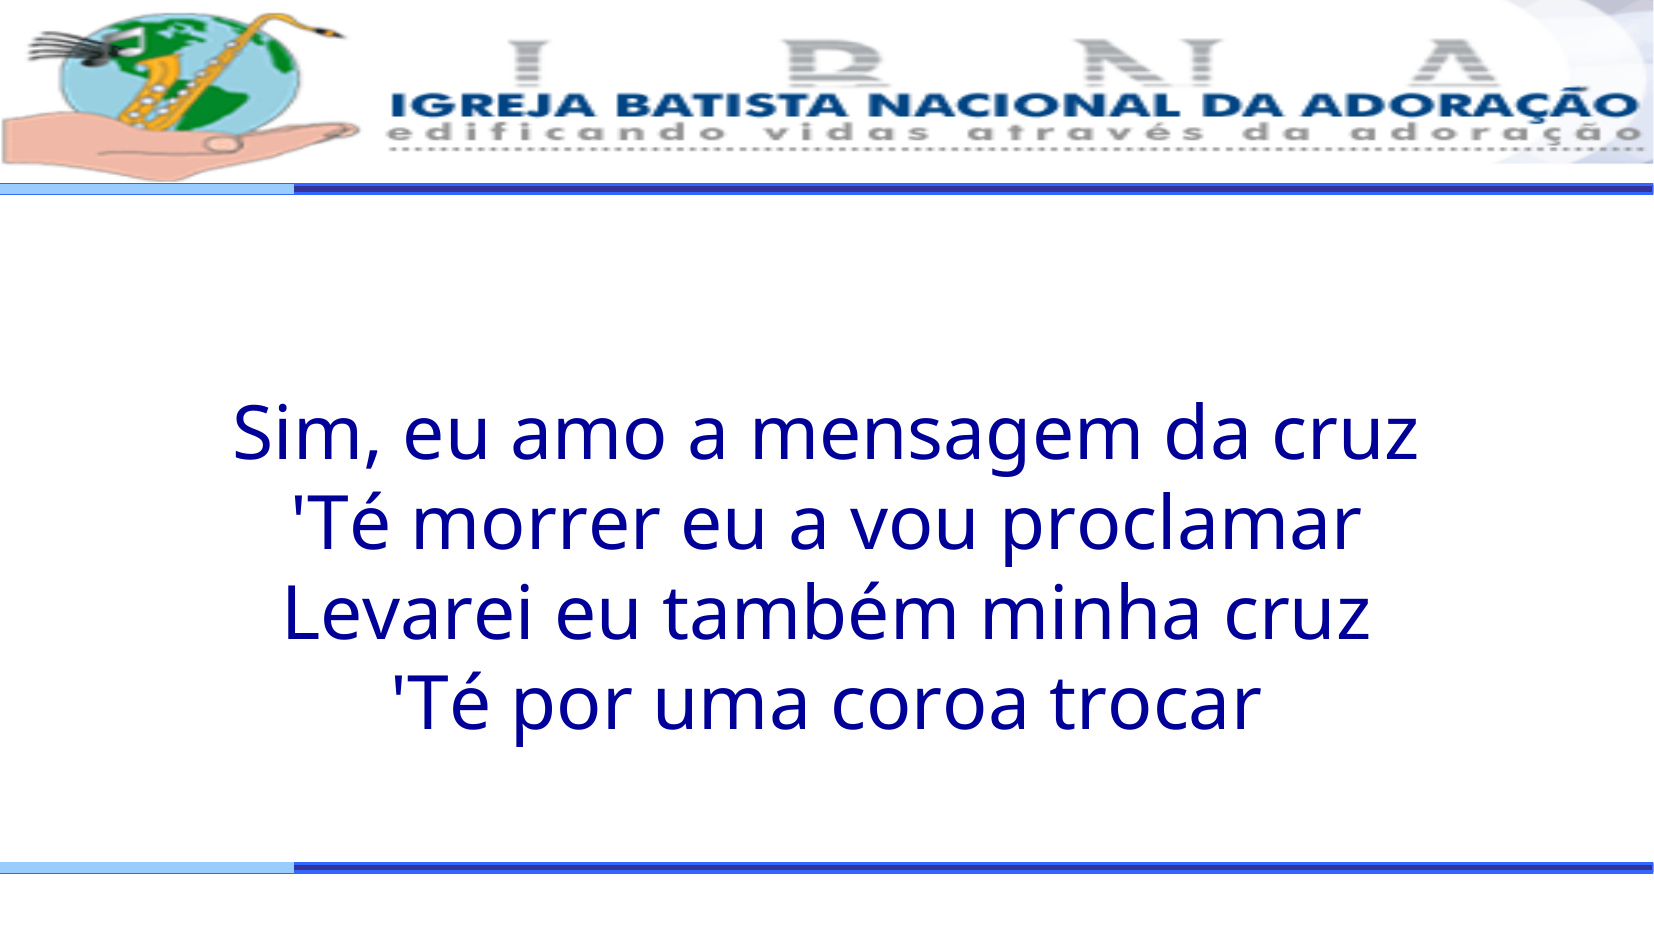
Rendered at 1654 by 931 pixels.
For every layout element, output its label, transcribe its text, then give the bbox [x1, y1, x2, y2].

chart [0, 194, 1654, 204]
text_box [0, 863, 1654, 872]
chart [0, 0, 1654, 184]
text_box [0, 184, 1654, 194]
text_box Sim, eu amo a mensagem da cruz 'Té morrer eu a vou proclamar Levarei eu também minha cruz 'Té por uma coroa trocar [0, 377, 1654, 853]
